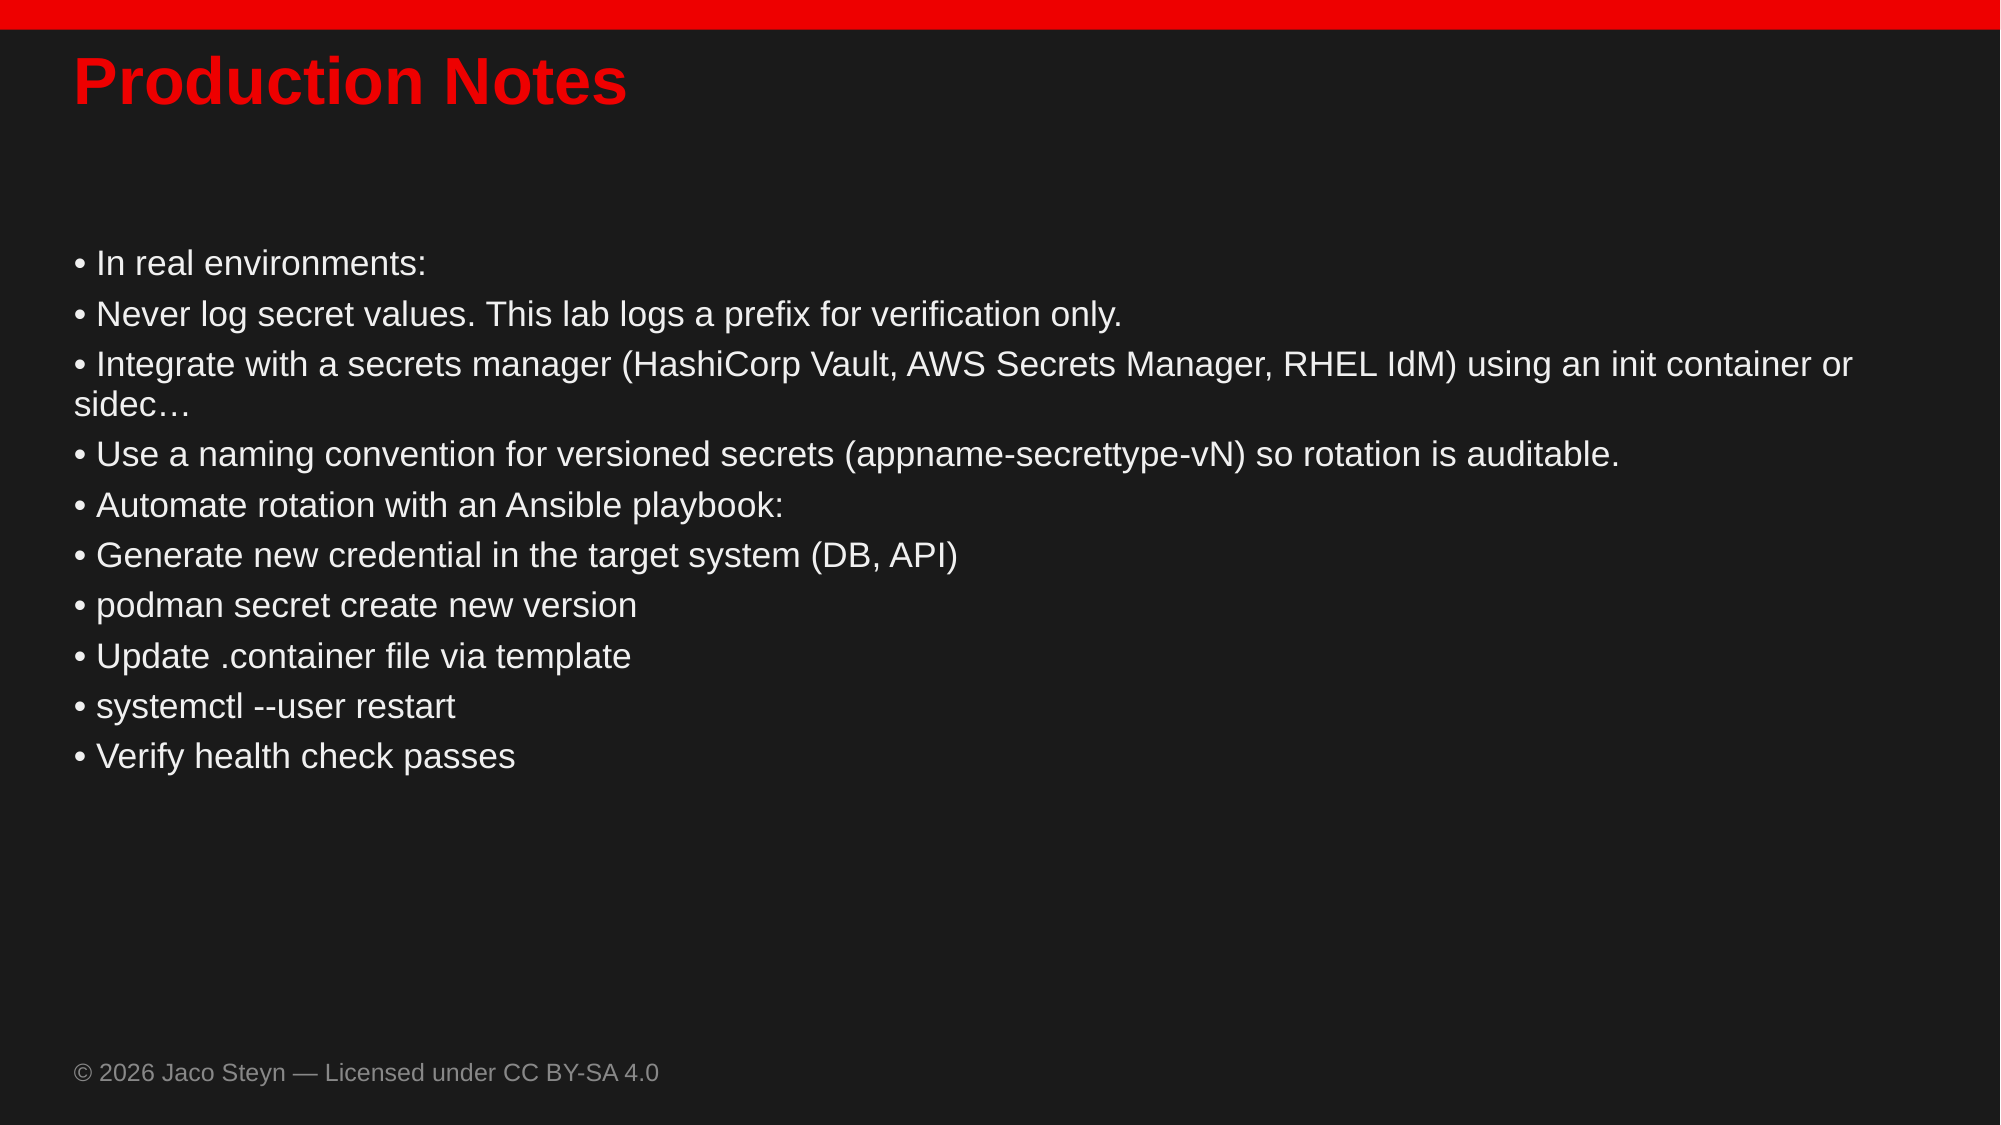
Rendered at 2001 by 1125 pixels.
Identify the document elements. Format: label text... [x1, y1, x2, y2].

text_box © 2026 Jaco Steyn — Licensed under CC BY-SA 4.0 [59, 1051, 1942, 1093]
text_box • In real environments: • Never log secret values. This lab logs a prefix for verification only. • Integrate with a secrets manager (HashiCorp Vault, AWS Secrets Manager, RHEL IdM) using an init container or sidec… • Use a naming convention for versioned secrets (appname-secrettype-vN) so rotation is auditable. • Automate rotation with an Ansible playbook: • Generate new credential in the target system (DB, API) • podman secret create new version • Update .container file via template • systemctl --user restart • Verify health check passes [59, 236, 1942, 1037]
text_box Production Notes [59, 36, 1942, 208]
text_box [0, 0, 2001, 30]
